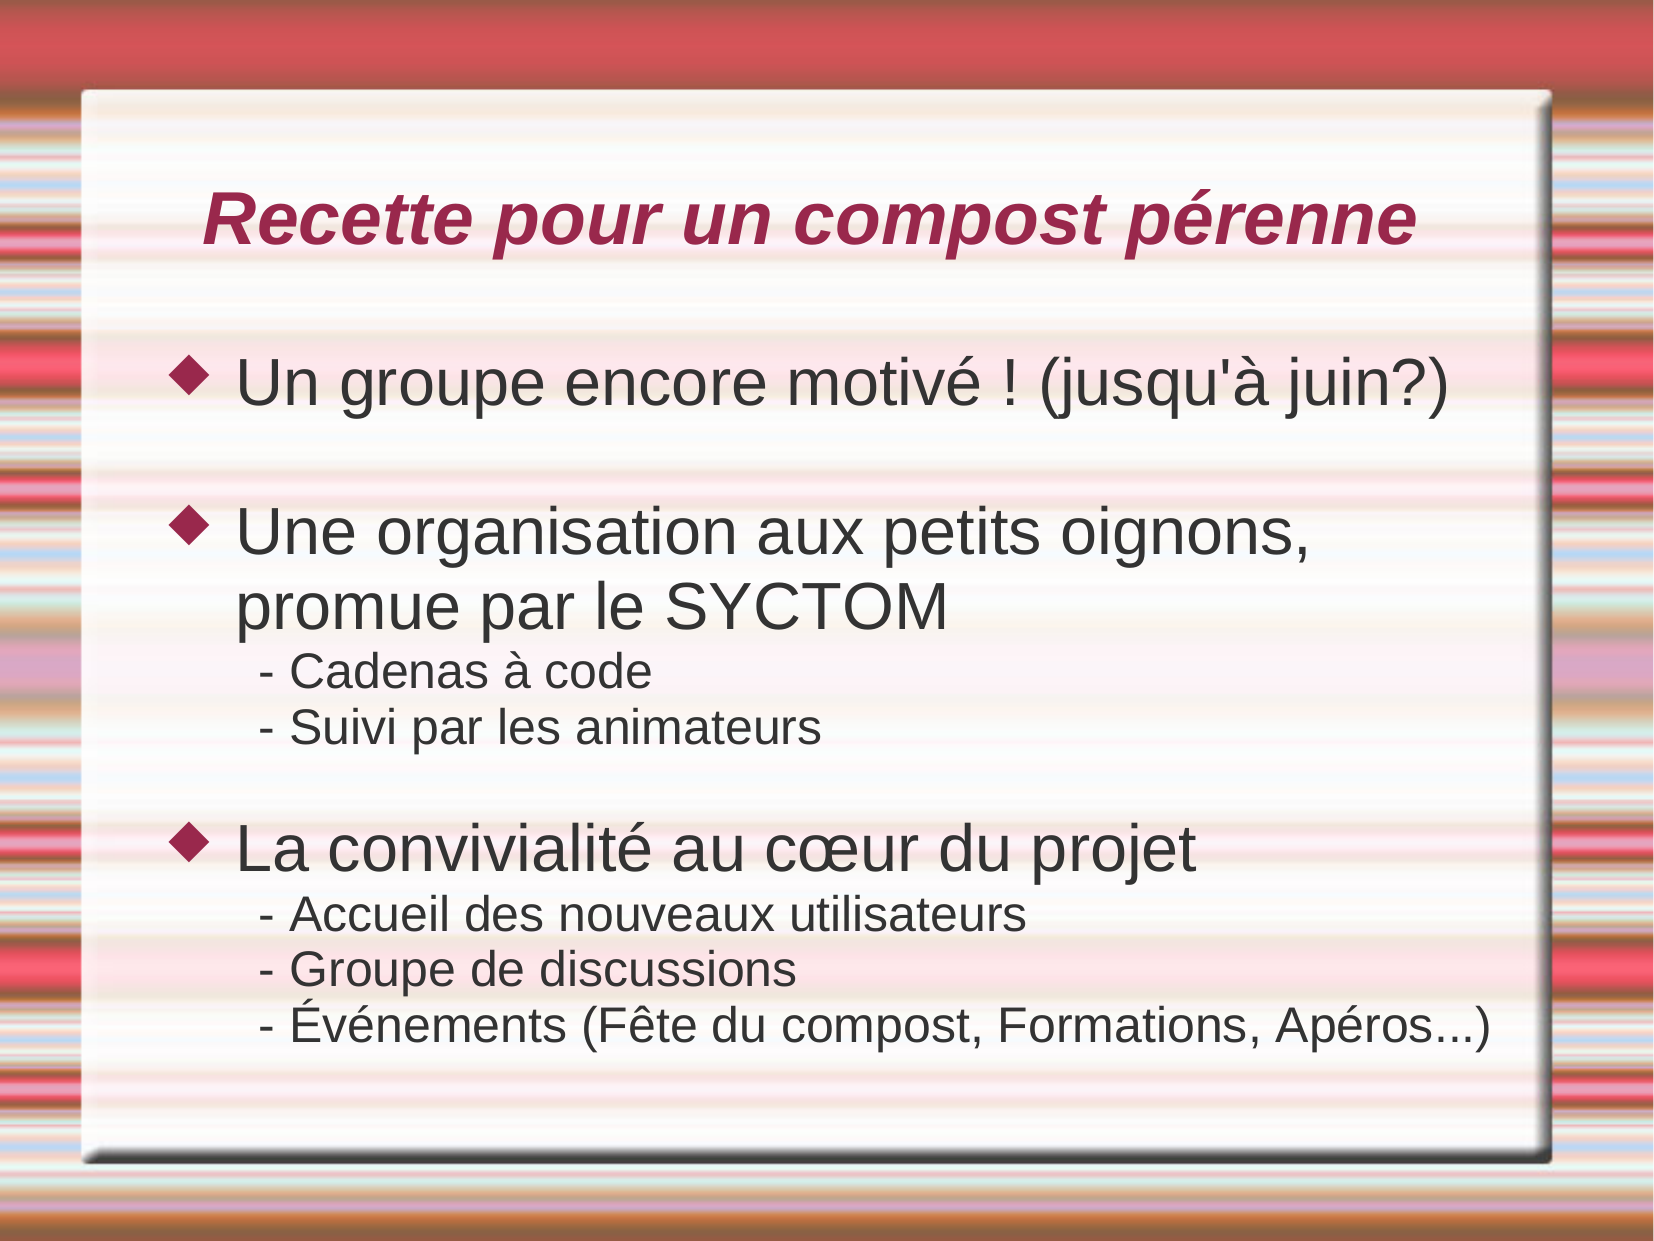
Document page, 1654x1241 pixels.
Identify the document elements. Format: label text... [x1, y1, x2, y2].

title Recette pour un compost pérenne [88, 114, 1534, 322]
picture [0, 0, 1654, 1241]
list Un groupe encore motivé ! (jusqu'à juin?) Une organisation aux petits oignons, promue par le SYCTOM - Cadenas à code - Suivi par les animateurs La convivialité au cœur du projet - Accueil des nouveaux utilisateurs - Groupe de discussions - Événements (Fête du compost, Formations, Apéros...) [152, 344, 1534, 1127]
